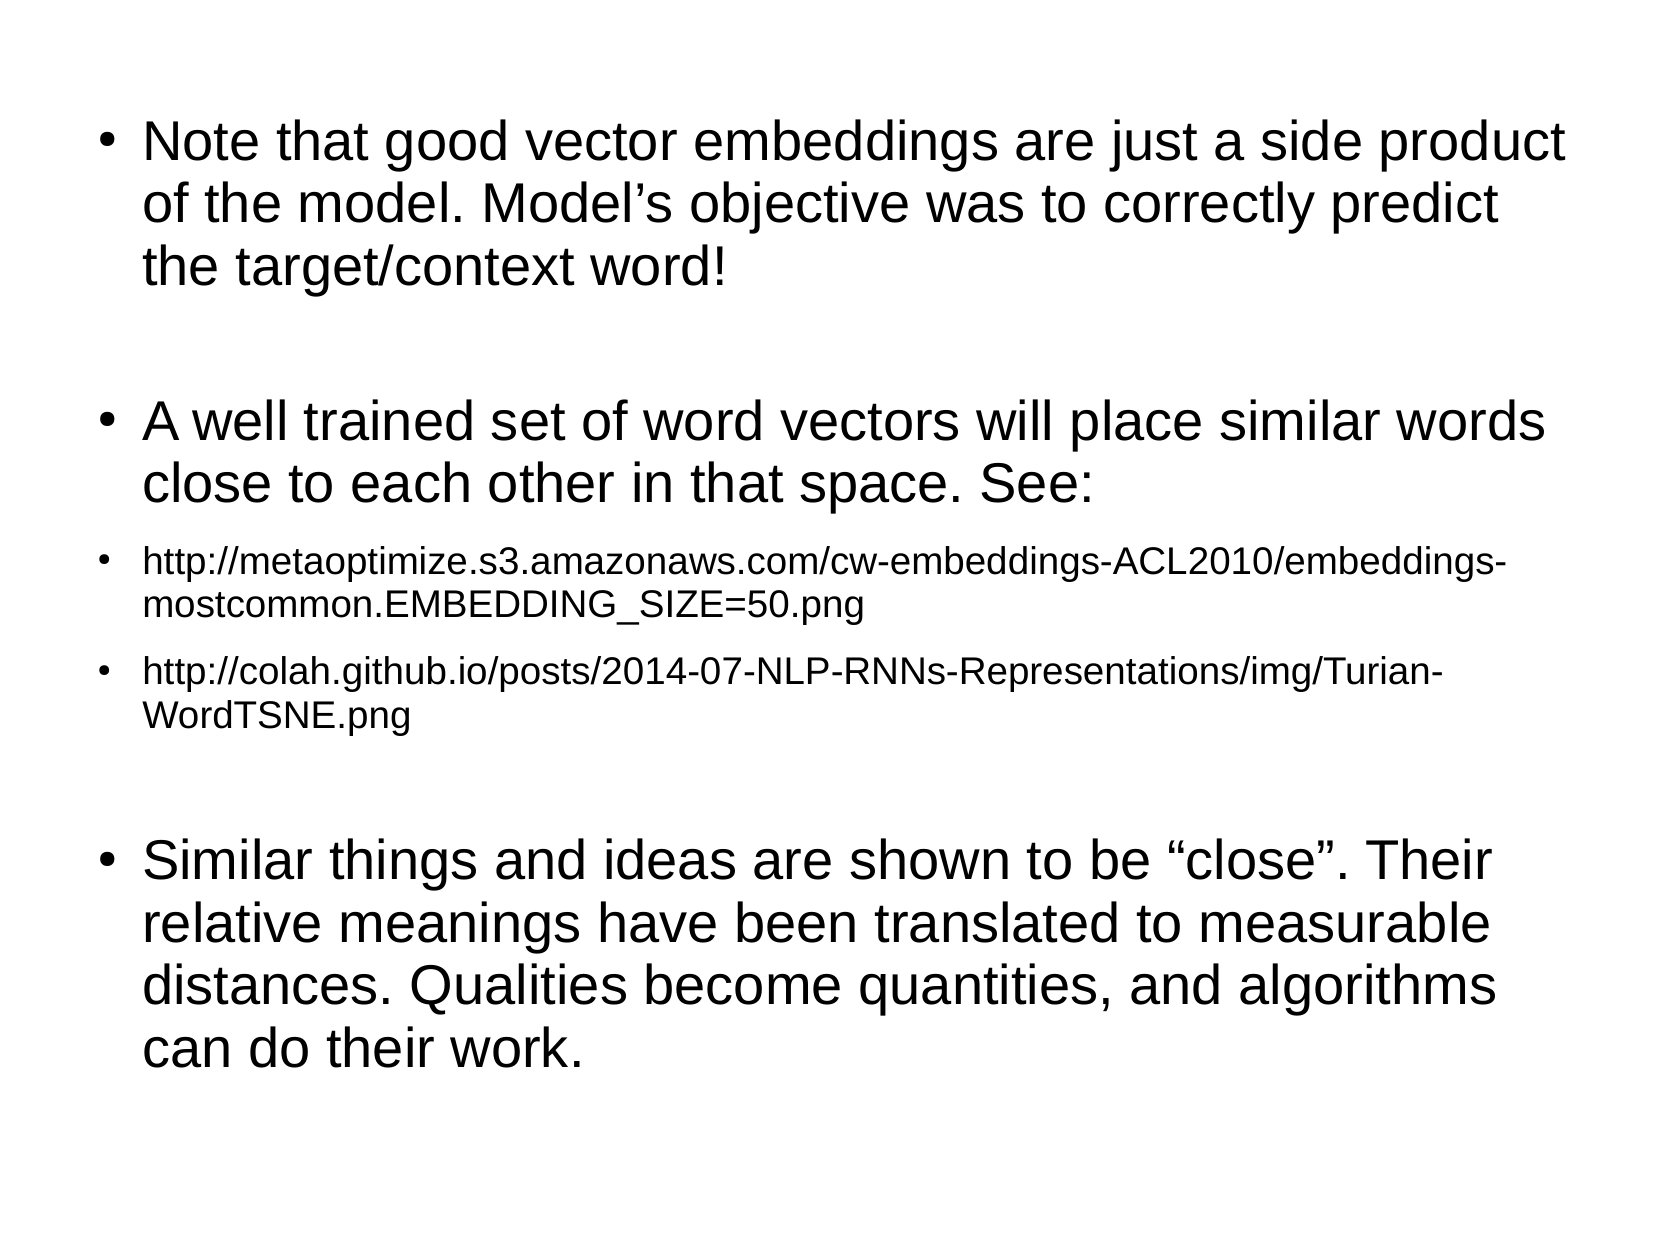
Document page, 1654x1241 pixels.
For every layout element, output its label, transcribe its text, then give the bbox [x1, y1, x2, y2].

list Note that good vector embeddings are just a side product of the model. Model’s objective was to correctly predict the target/context word! A well trained set of word vectors will place similar words close to each other in that space. See: http://metaoptimize.s3.amazonaws.com/cw-embeddings-ACL2010/embeddings-mostcommon.EMBEDDING_SIZE=50.png http://colah.github.io/posts/2014-07-NLP-RNNs-Representations/img/Turian-WordTSNE.png Similar things and ideas are shown to be “close”. Their relative meanings have been translated to measurable distances. Qualities become quantities, and algorithms can do their work. [82, 109, 1571, 1087]
